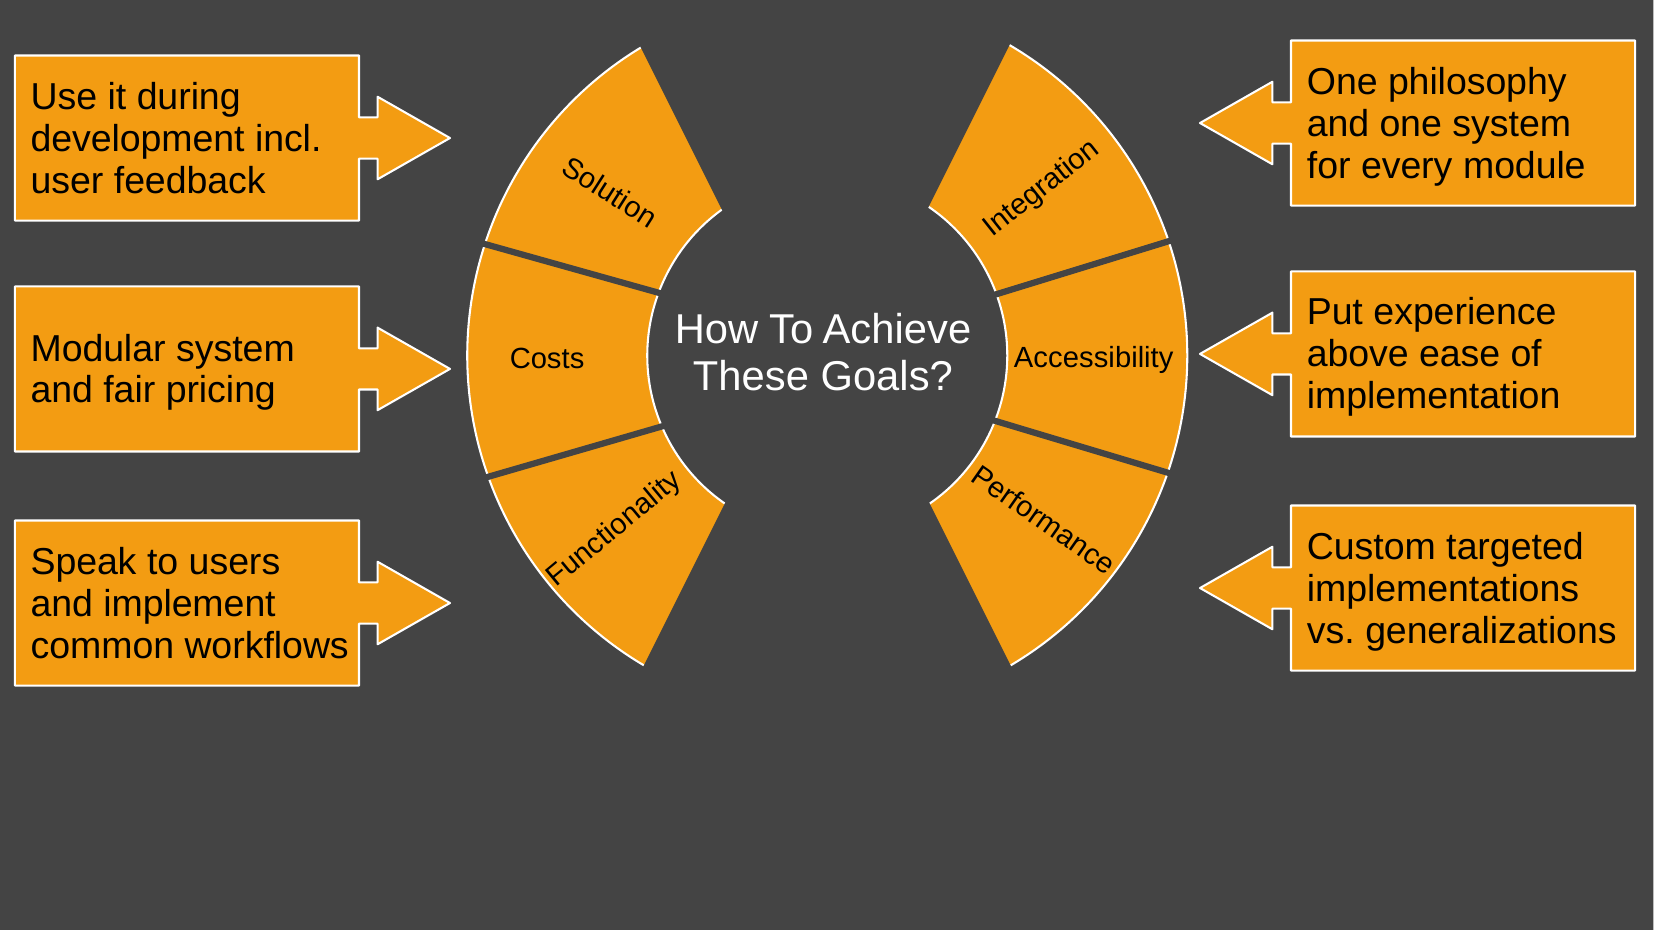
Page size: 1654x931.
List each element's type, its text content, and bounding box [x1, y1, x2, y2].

text_box How To Achieve These Goals? [660, 298, 991, 416]
text_box [572, 416, 1101, 719]
text_box Solution [539, 135, 680, 249]
text_box Costs [495, 334, 600, 383]
text_box Performance [949, 443, 1138, 597]
text_box [489, 430, 672, 562]
text_box Custom targeted implementations vs. generalizations [1200, 505, 1636, 671]
text_box Accessibility [999, 333, 1189, 382]
text_box [982, 424, 1167, 551]
text_box One philosophy and one system for every module [1200, 40, 1636, 206]
text_box [486, 0, 1168, 298]
text_box Functionality [522, 439, 721, 618]
text_box Integration [959, 116, 1121, 258]
text_box [997, 245, 1187, 333]
text_box [467, 248, 661, 473]
text_box Put experience above ease of implementation [1200, 271, 1636, 437]
text_box Use it during development incl. user feedback [14, 55, 451, 221]
text_box Speak to users and implement common workflows [14, 520, 451, 686]
text_box [996, 382, 1187, 469]
text_box Modular system and fair pricing [14, 286, 451, 452]
